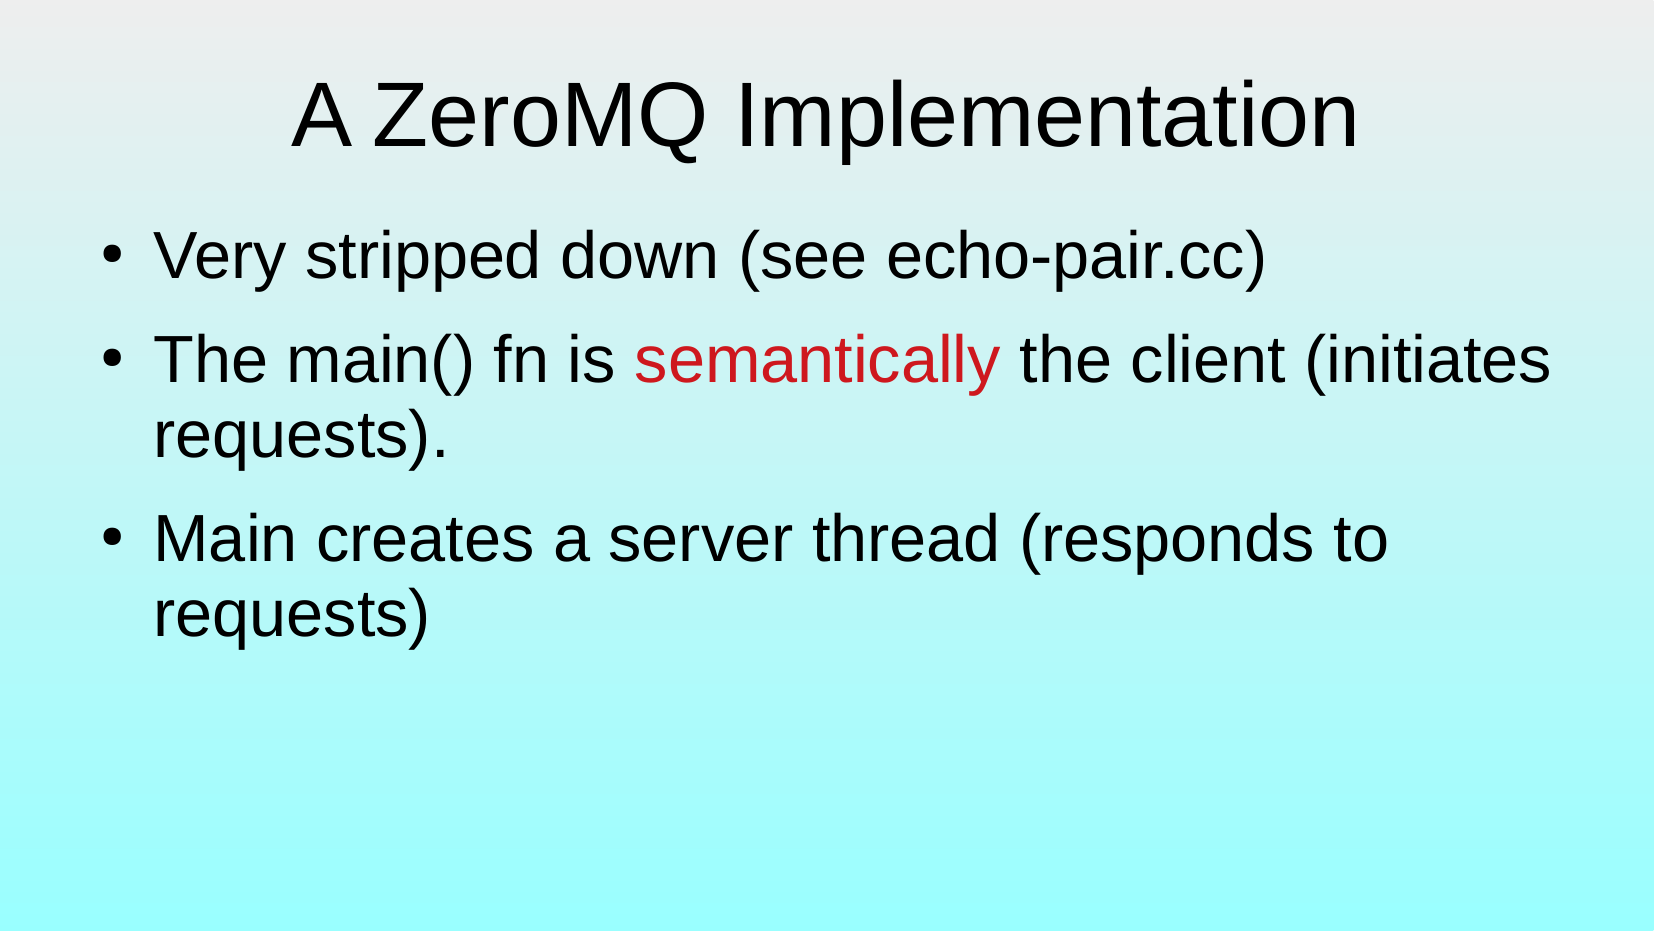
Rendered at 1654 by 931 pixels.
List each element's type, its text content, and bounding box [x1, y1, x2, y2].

text_box [82, 217, 1571, 758]
title A ZeroMQ Implementation [82, 37, 1571, 193]
